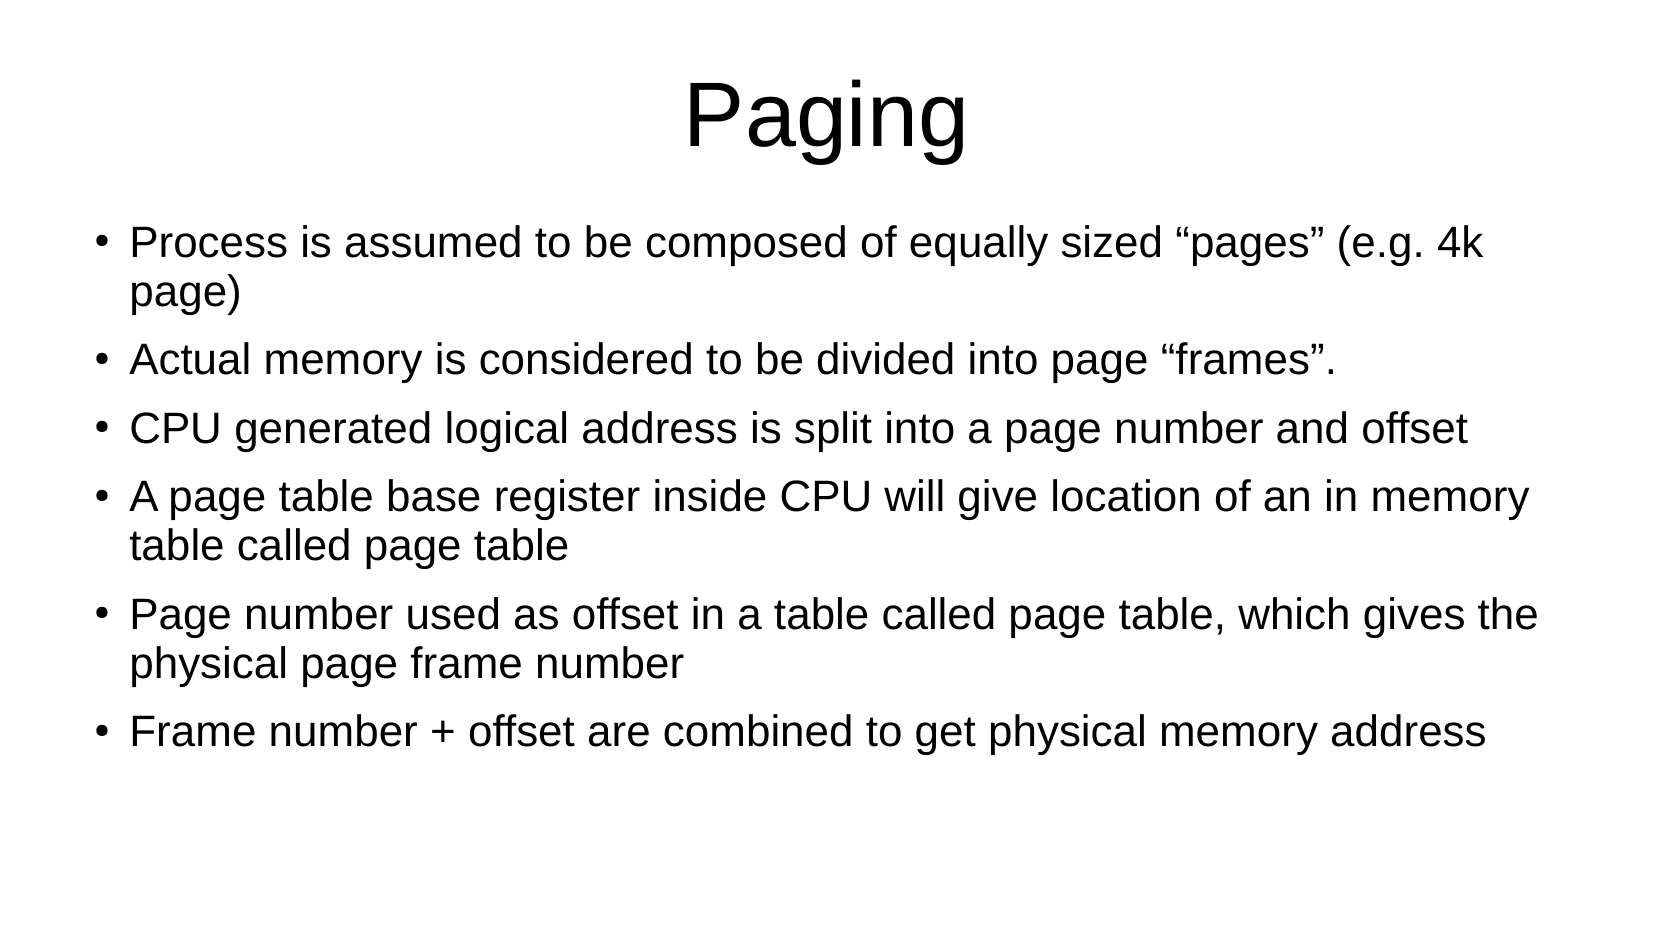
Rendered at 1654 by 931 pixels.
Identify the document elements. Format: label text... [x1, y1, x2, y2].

list Process is assumed to be composed of equally sized “pages” (e.g. 4k page) Actual memory is considered to be divided into page “frames”. CPU generated logical address is split into a page number and offset A page table base register inside CPU will give location of an in memory table called page table Page number used as offset in a table called page table, which gives the physical page frame number Frame number + offset are combined to get physical memory address [82, 217, 1571, 758]
title Paging [82, 37, 1571, 193]
